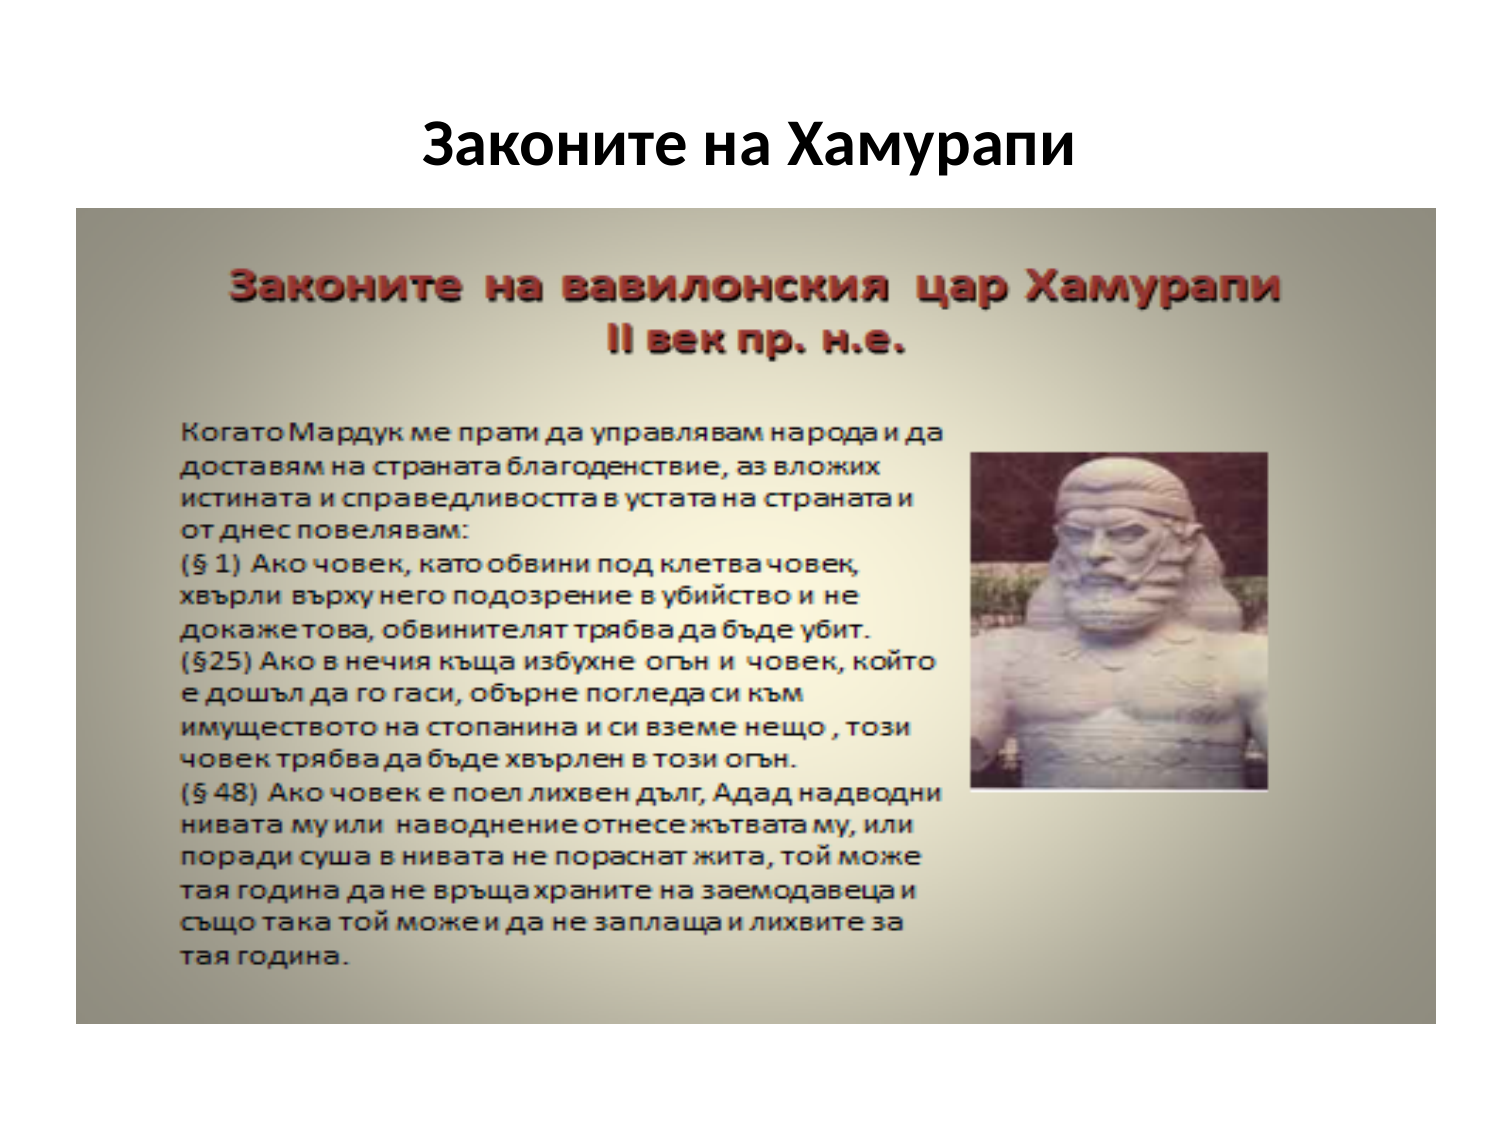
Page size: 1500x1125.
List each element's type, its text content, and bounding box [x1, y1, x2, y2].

picture [76, 208, 1436, 1024]
title Законите на Хамурапи [75, 45, 1426, 233]
